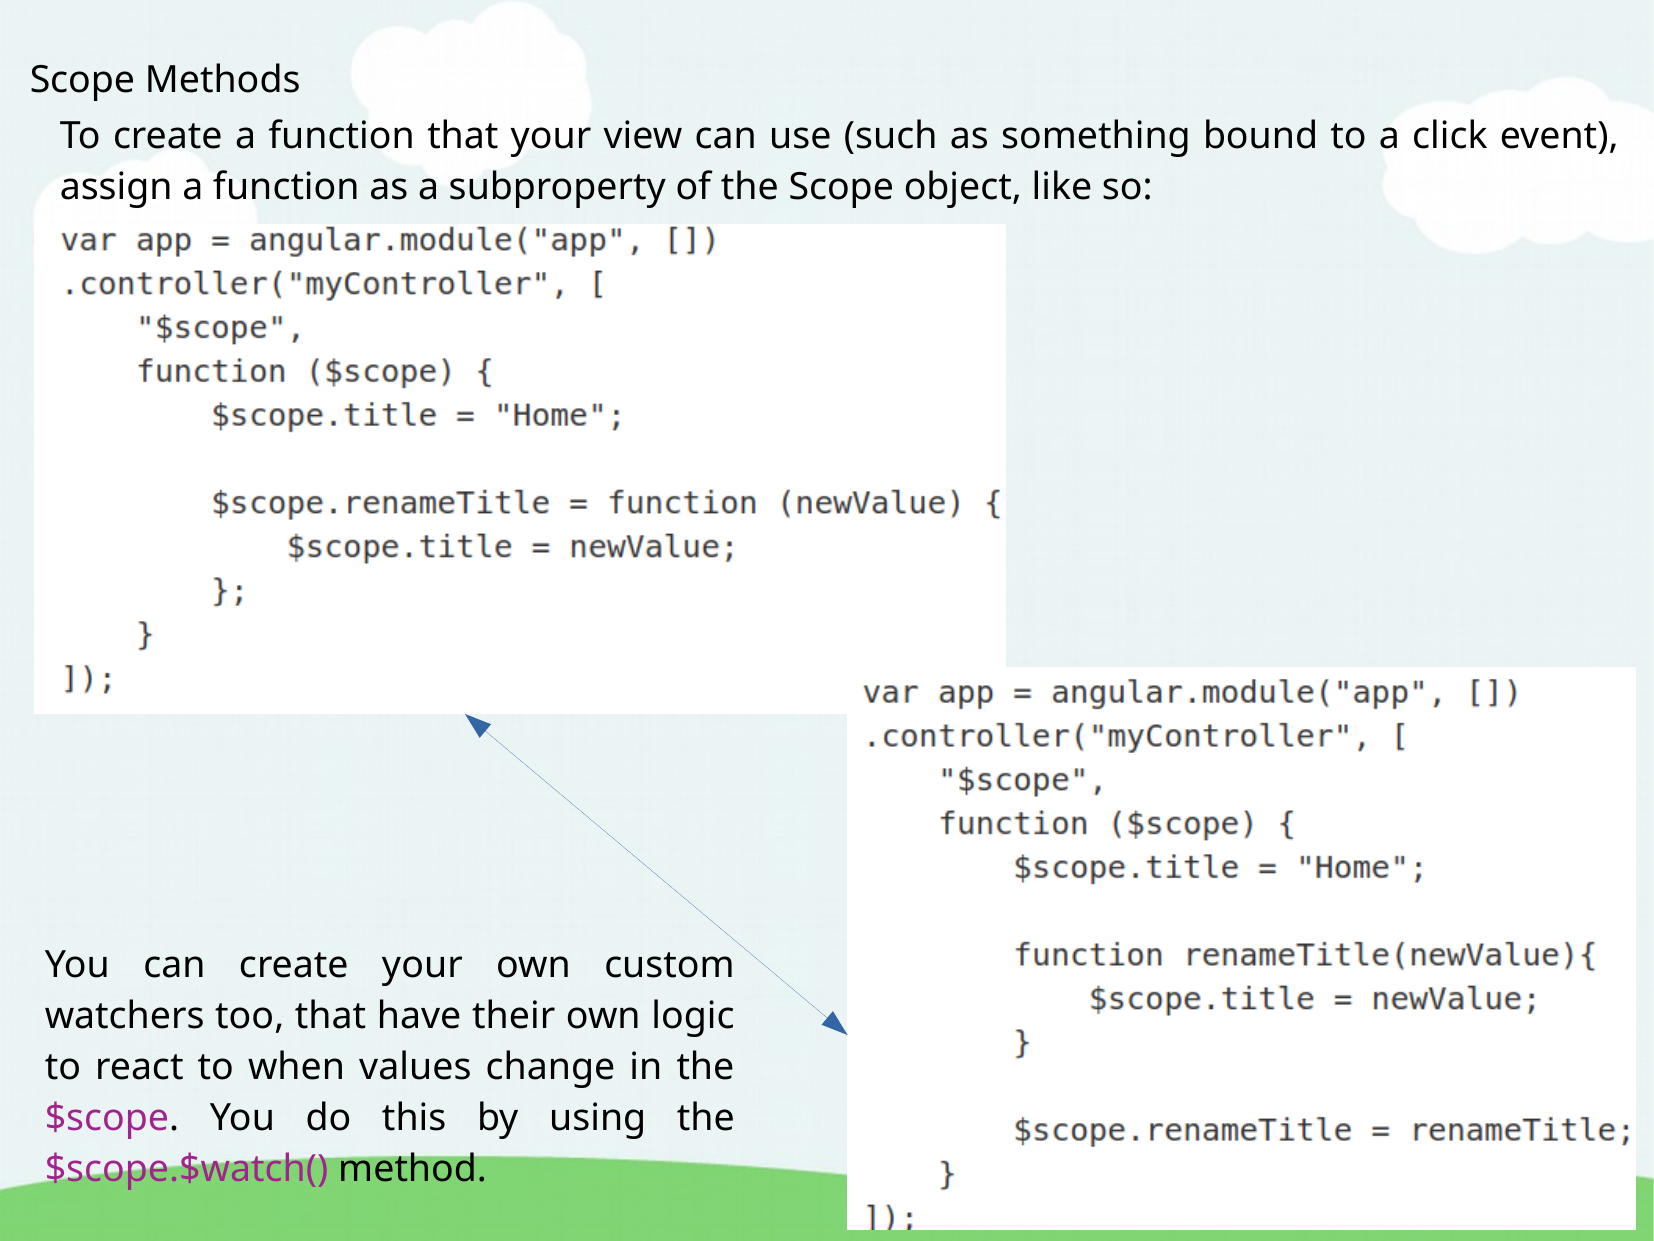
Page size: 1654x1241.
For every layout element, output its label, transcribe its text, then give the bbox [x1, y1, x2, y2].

picture [0, 0, 1654, 1241]
text_box Scope Methods [15, 45, 526, 102]
text_box To create a function that your view can use (such as something bound to a click event), assign a function as a subproperty of the Scope object, like so: [45, 101, 1636, 199]
text_box You can create your own custom watchers too, that have their own logic to react to when values change in the $scope. You do this by using the $scope.$watch() method. [30, 930, 751, 1152]
